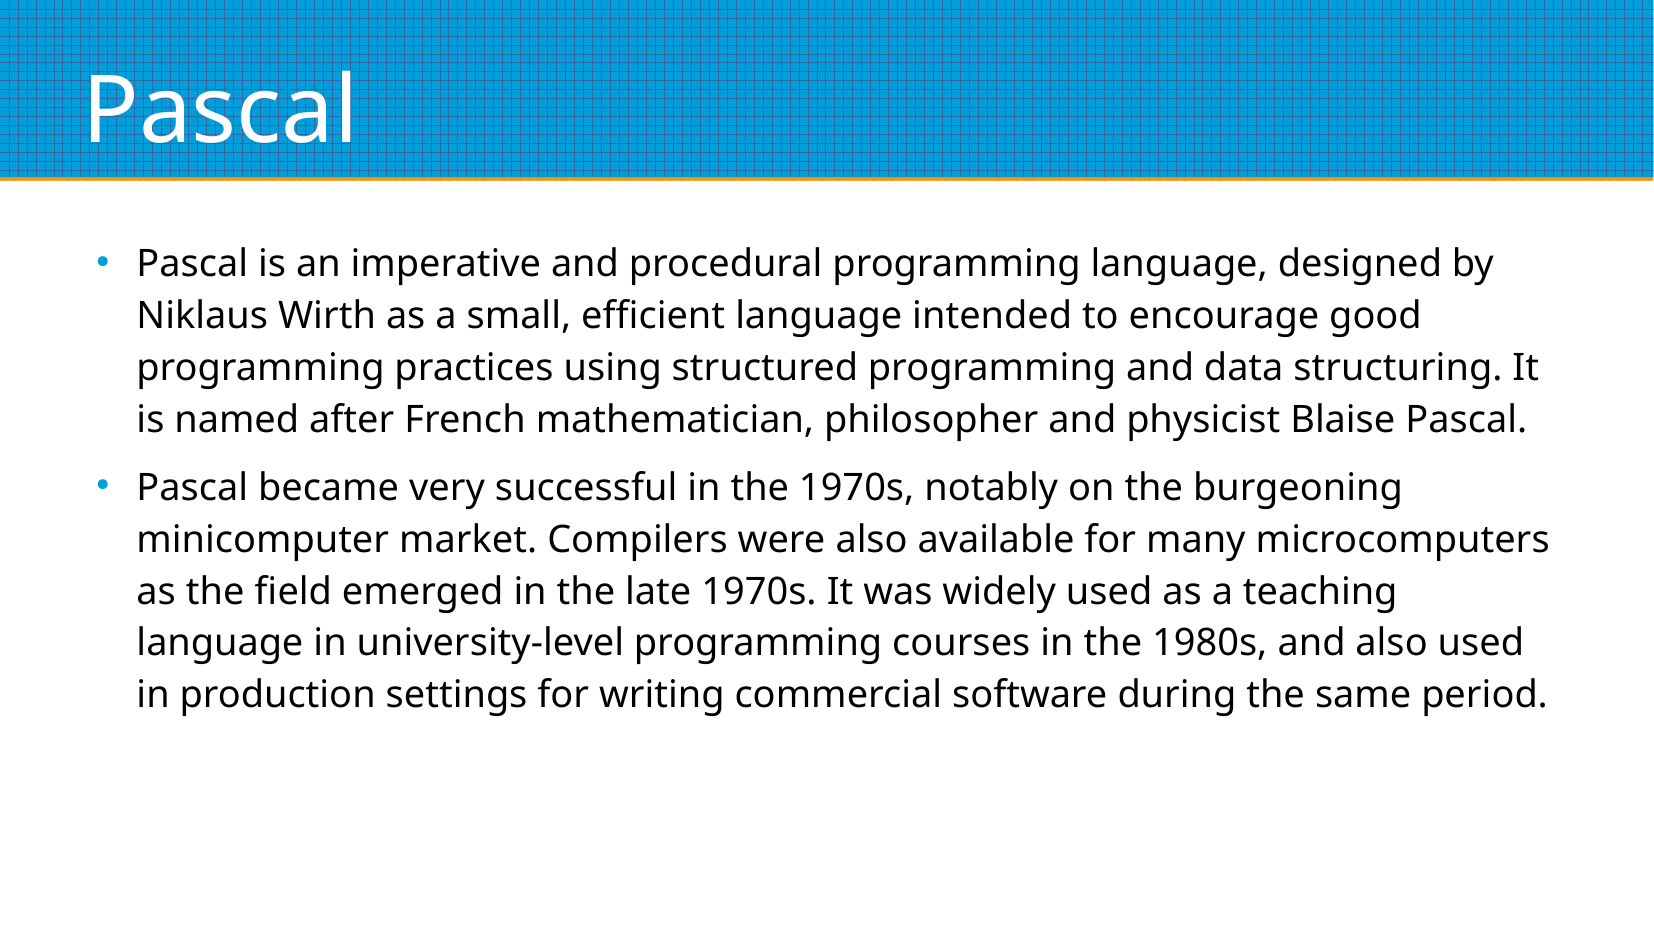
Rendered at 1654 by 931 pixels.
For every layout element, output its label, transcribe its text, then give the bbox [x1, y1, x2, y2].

title Pascal [82, 14, 1571, 171]
list Pascal is an imperative and procedural programming language, designed by Niklaus Wirth as a small, efficient language intended to encourage good programming practices using structured programming and data structuring. It is named after French mathematician, philosopher and physicist Blaise Pascal. Pascal became very successful in the 1970s, notably on the burgeoning minicomputer market. Compilers were also available for many microcomputers as the field emerged in the late 1970s. It was widely used as a teaching language in university-level programming courses in the 1980s, and also used in production settings for writing commercial software during the same period. [82, 236, 1563, 811]
